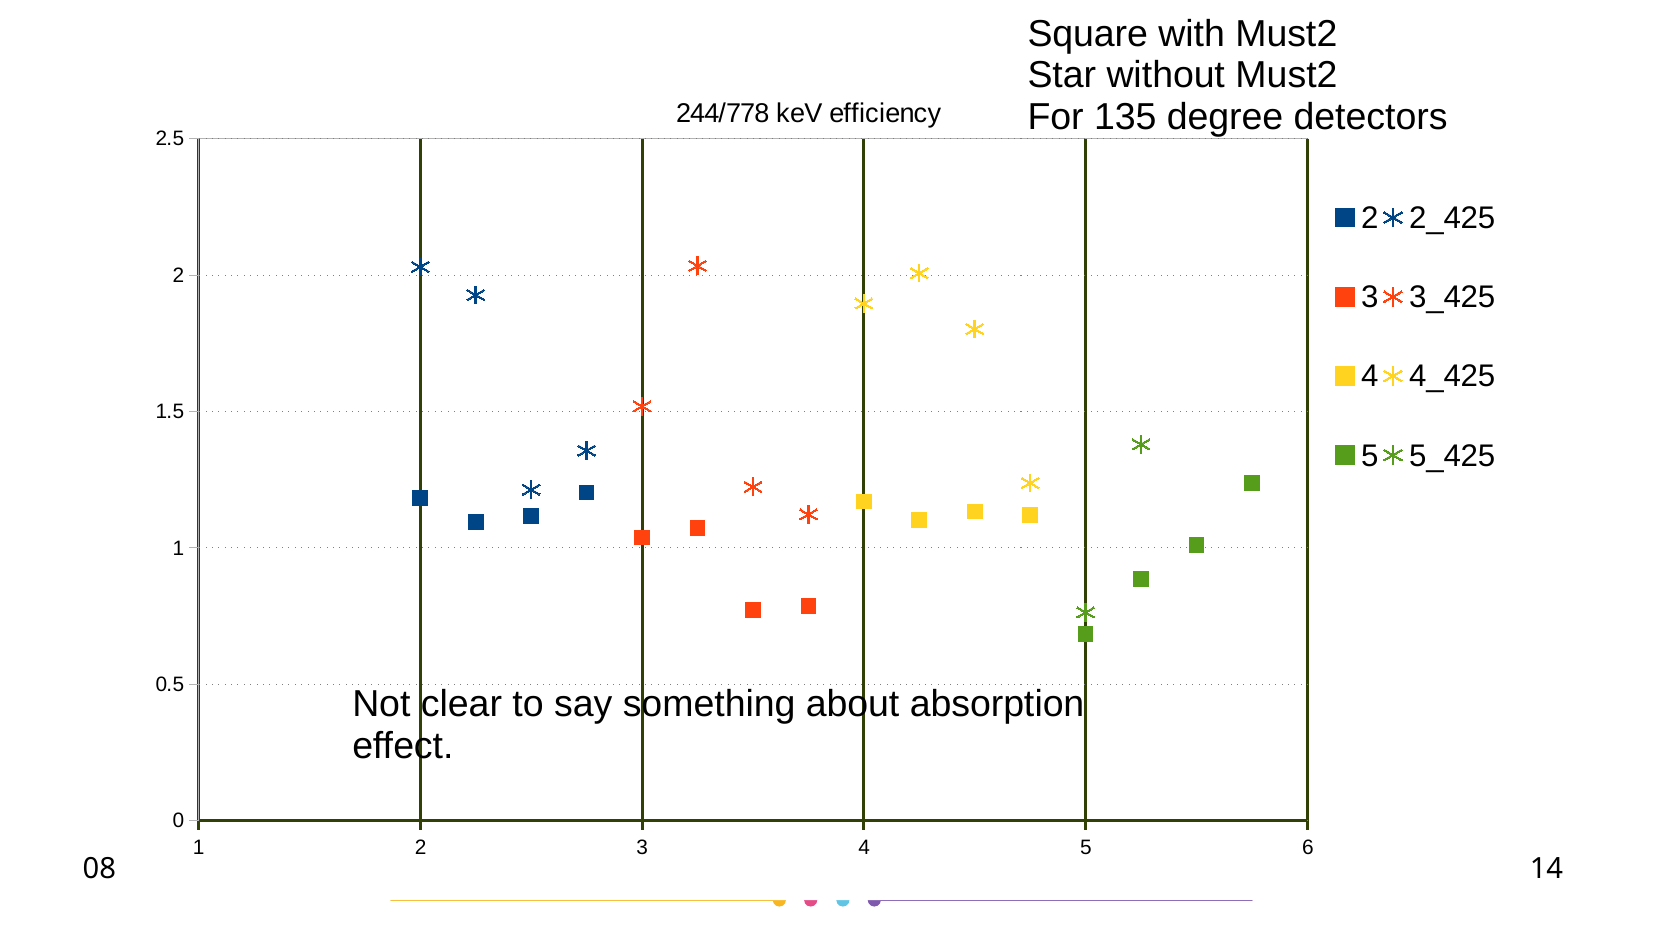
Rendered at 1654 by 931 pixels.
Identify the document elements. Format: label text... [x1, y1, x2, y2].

text_box Square with Must2 Star without Must2 For 135 degree detectors [1012, 4, 1651, 151]
text_box Not clear to say something about absorption effect. [337, 675, 1163, 777]
chart [115, 32, 1501, 901]
